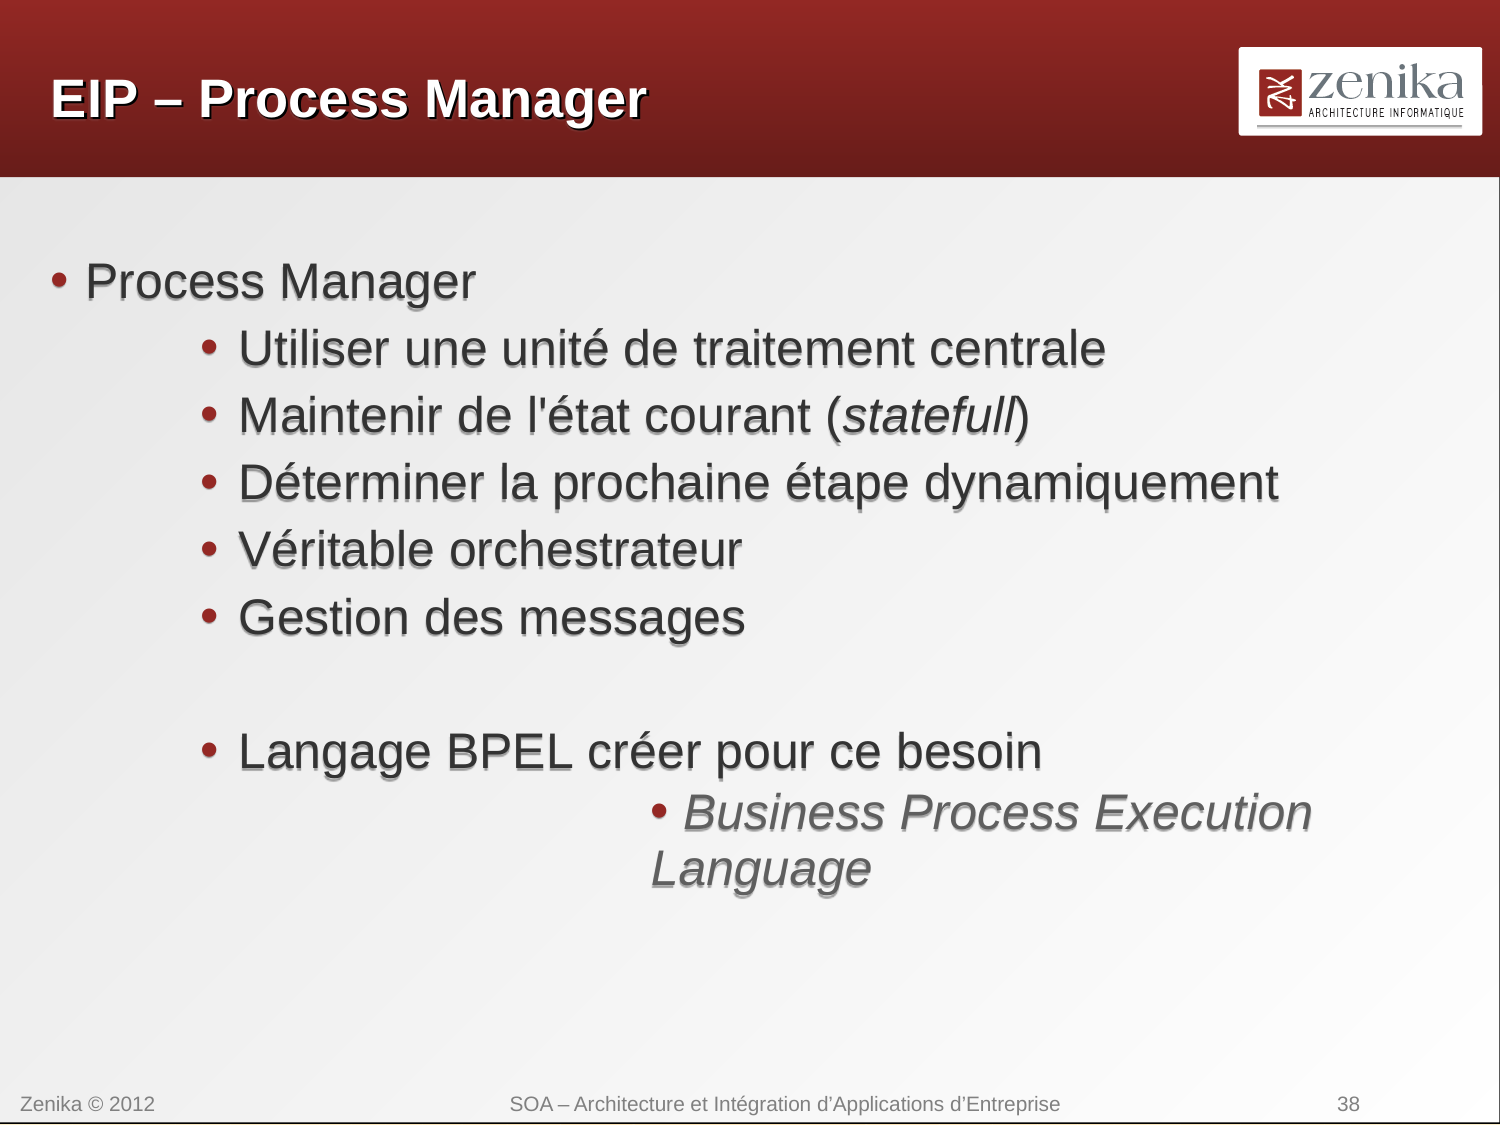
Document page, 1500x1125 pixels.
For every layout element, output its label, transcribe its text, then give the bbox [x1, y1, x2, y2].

subtitle Process Manager Utiliser une unité de traitement centrale Maintenir de l'état courant (statefull) Déterminer la prochaine étape dynamiquement Véritable orchestrateur Gestion des messages Langage BPEL créer pour ce besoin Business Process Execution Language [50, 249, 1477, 1064]
title EIP – Process Manager [50, 22, 1206, 172]
